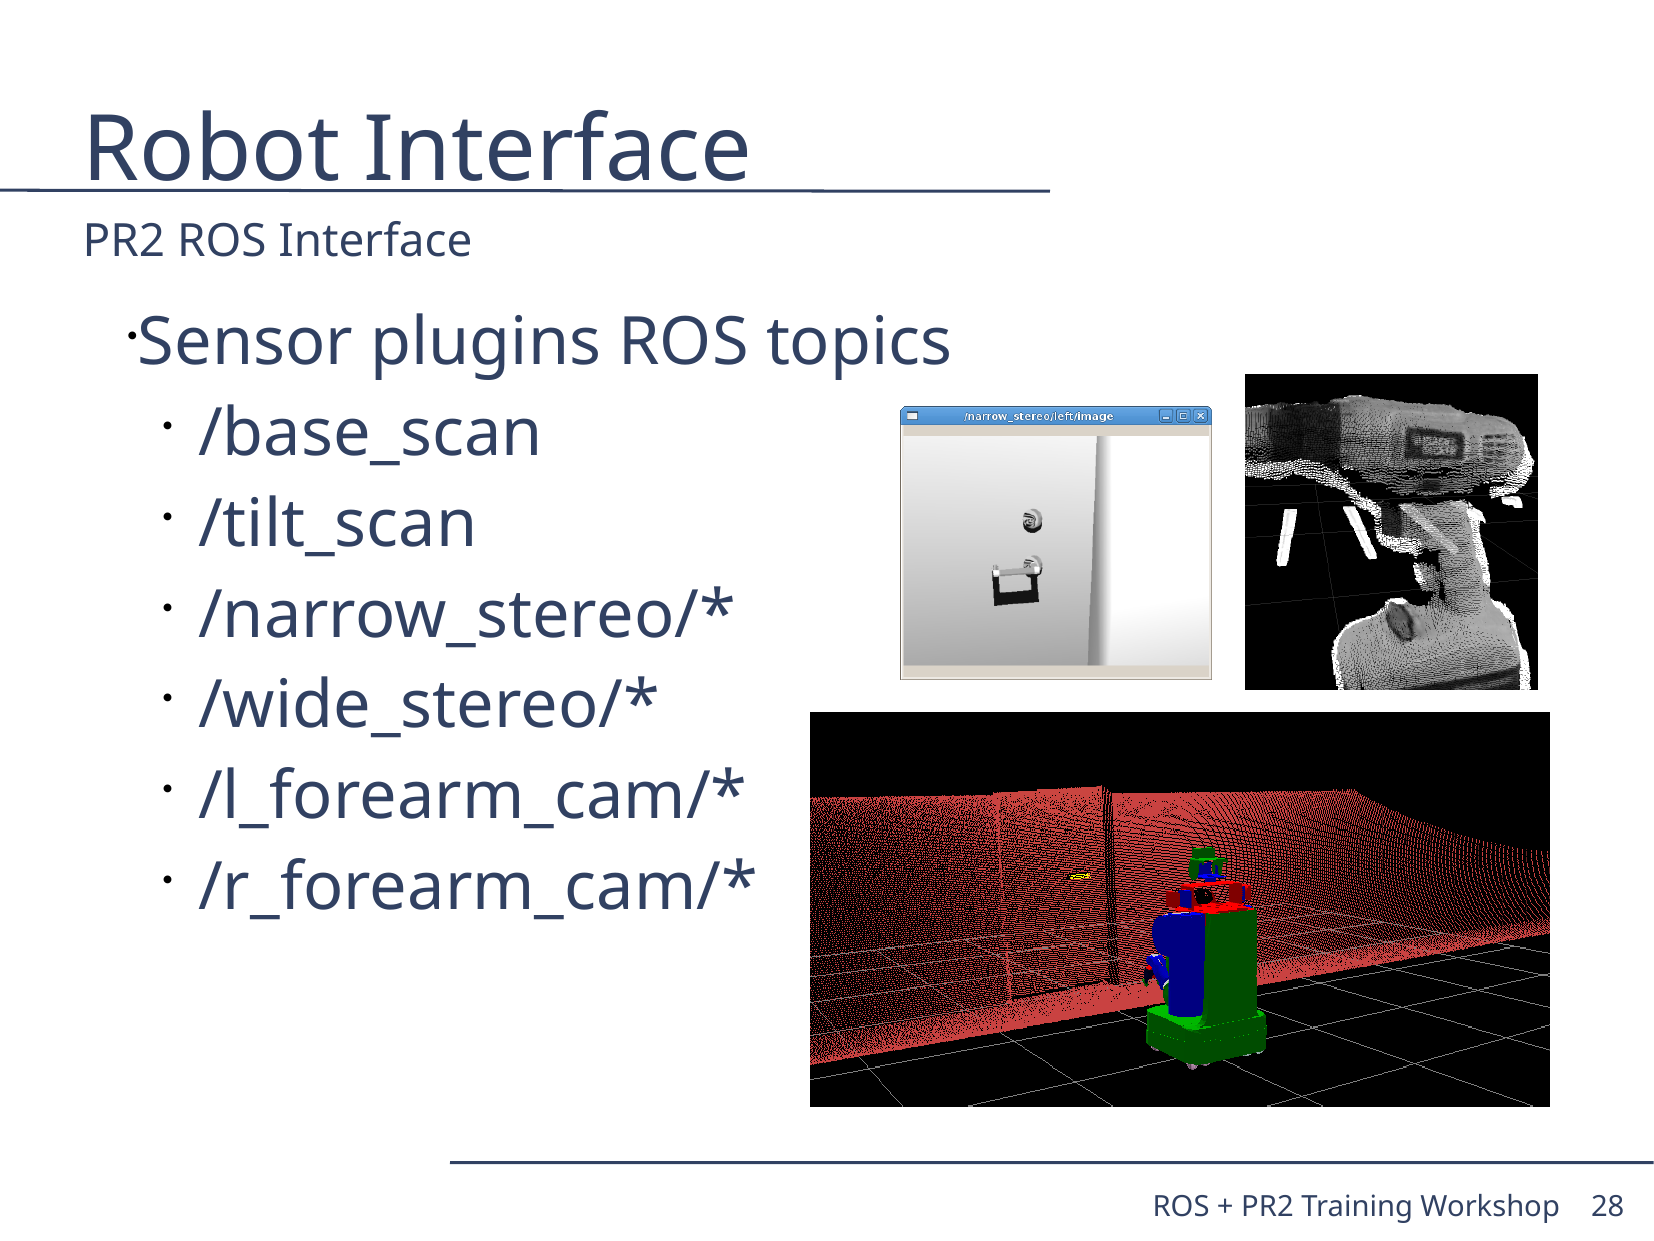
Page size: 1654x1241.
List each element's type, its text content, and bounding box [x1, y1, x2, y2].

picture [1538, 712, 1550, 1107]
picture [900, 406, 1212, 680]
picture [1245, 374, 1538, 690]
title Robot Interface PR2 ROS Interface [82, 73, 1571, 281]
text_box Sensor plugins ROS topics /base_scan /tilt_scan /narrow_stereo/* /wide_stereo/* /l_forearm_cam/* /r_forearm_cam/* [112, 286, 1538, 1141]
